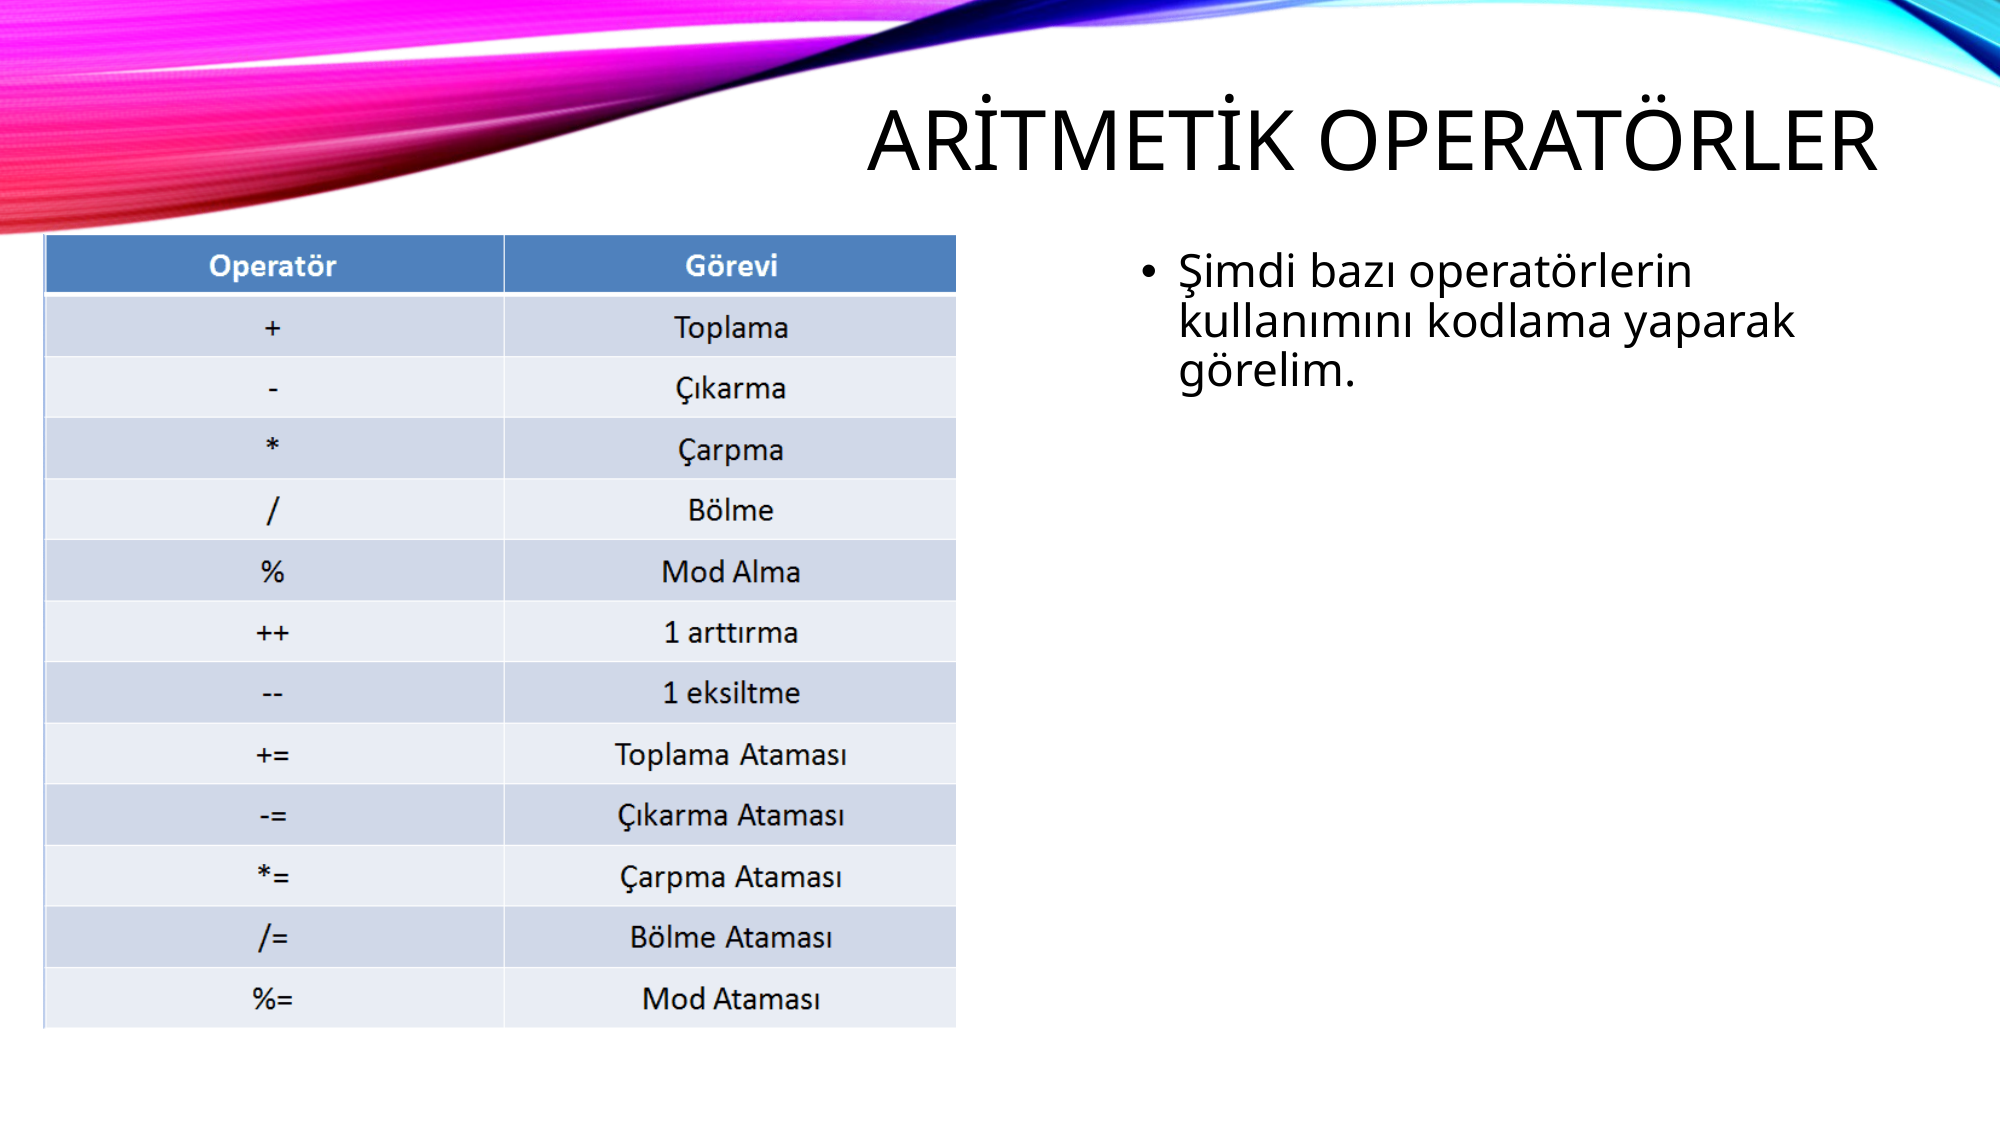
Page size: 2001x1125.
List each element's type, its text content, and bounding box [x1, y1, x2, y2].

picture [0, 0, 2000, 1030]
title ARİTMETİK OPERATÖRLER [482, 37, 1896, 250]
text_box Şimdi bazı operatörlerin kullanımını kodlama yaparak görelim. [1125, 240, 1896, 1024]
